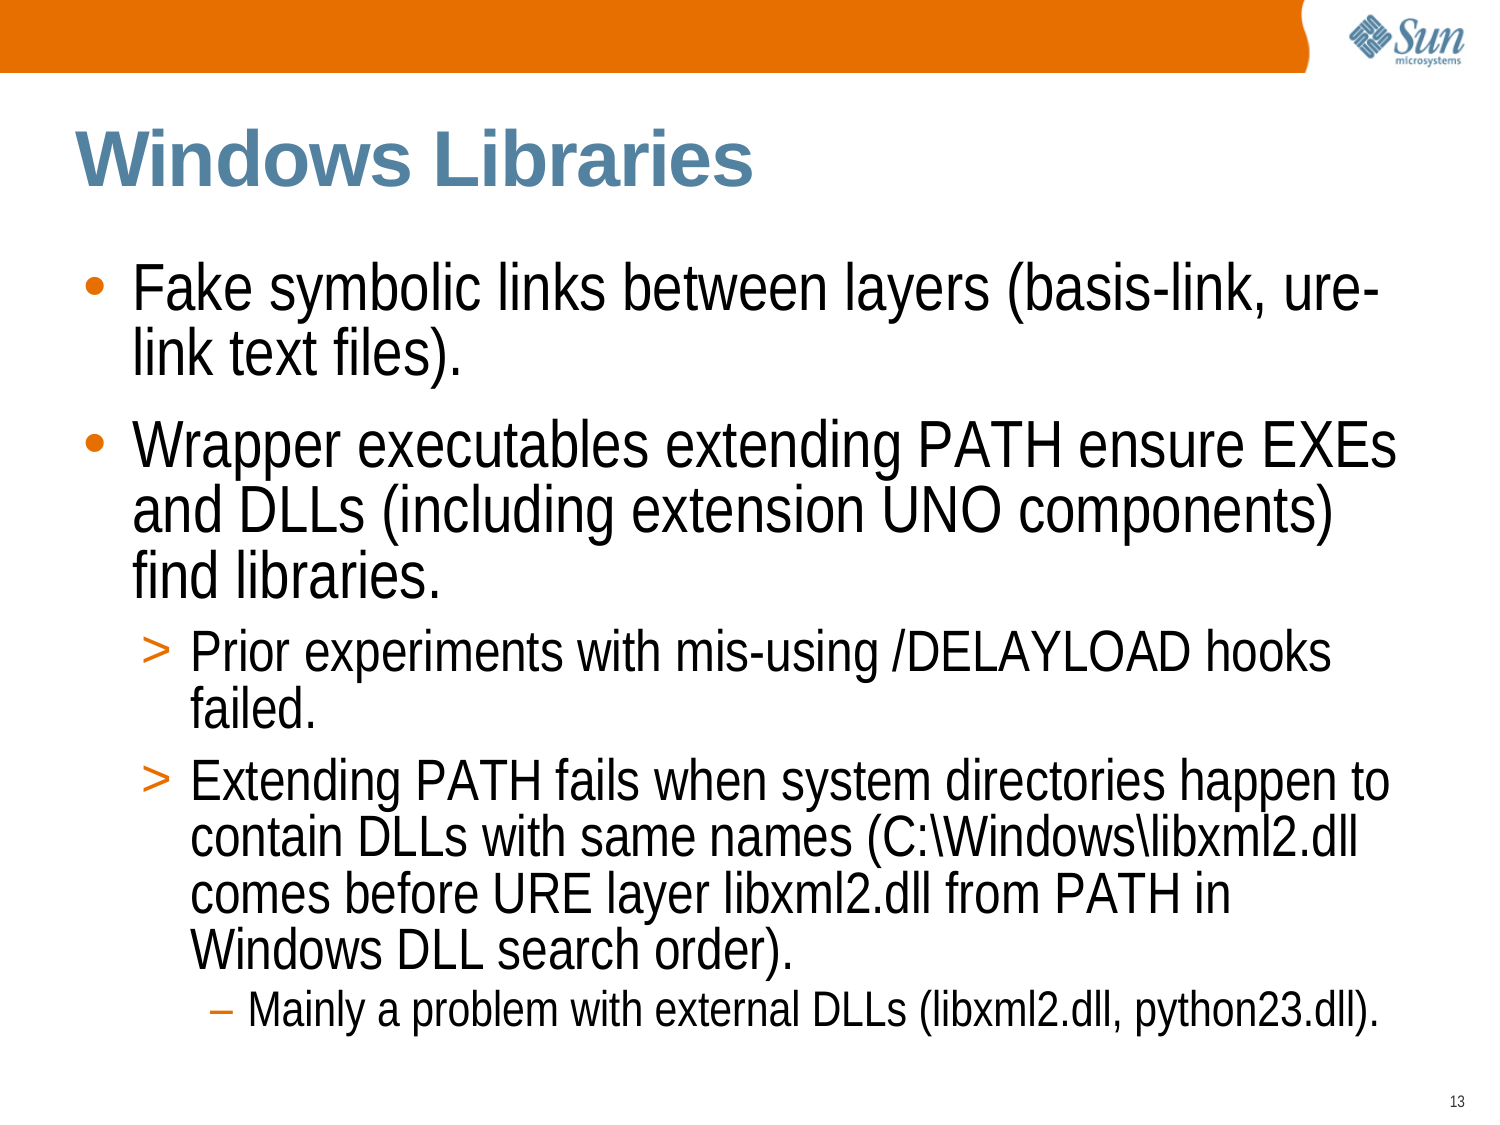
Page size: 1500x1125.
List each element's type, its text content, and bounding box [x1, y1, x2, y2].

picture [0, 0, 1500, 73]
list Fake symbolic links between layers (basis-link, ure-link text files). Wrapper executables extending PATH ensure EXEs and DLLs (including extension UNO components) find libraries. Prior experiments with mis-using /DELAYLOAD hooks failed. Extending PATH fails when system directories happen to contain DLLs with same names (C:\Windows\libxml2.dll comes before URE layer libxml2.dll from PATH in Windows DLL search order). Mainly a problem with external DLLs (libxml2.dll, python23.dll). [64, 258, 1401, 1062]
title Windows Libraries [75, 123, 1437, 227]
